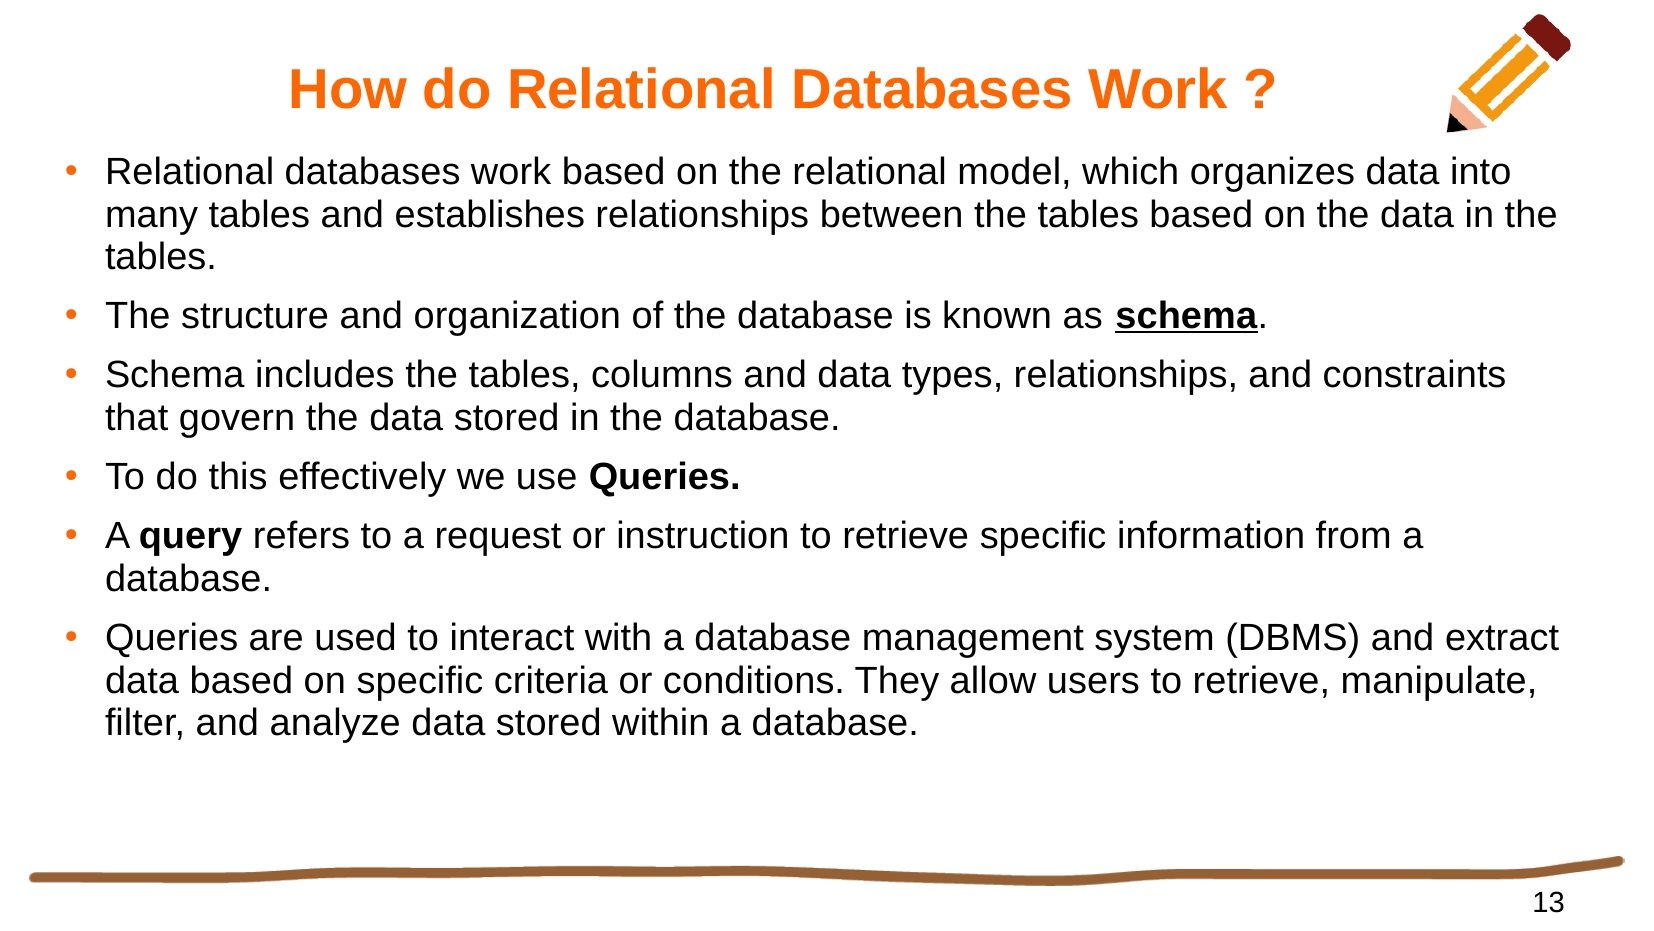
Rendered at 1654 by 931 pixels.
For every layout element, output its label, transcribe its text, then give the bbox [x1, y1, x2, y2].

picture [1446, 14, 1571, 133]
picture [29, 856, 1625, 886]
list Relational databases work based on the relational model, which organizes data into many tables and establishes relationships between the tables based on the data in the tables. The structure and organization of the database is known as schema. Schema includes the tables, columns and data types, relationships, and constraints that govern the data stored in the database. To do this effectively we use Queries. A query refers to a request or instruction to retrieve specific information from a database. Queries are used to interact with a database management system (DBMS) and extract data based on specific criteria or conditions. They allow users to retrieve, manipulate, filter, and analyze data stored within a database. [51, 150, 1576, 751]
title How do Relational Databases Work ? [104, 37, 1463, 141]
